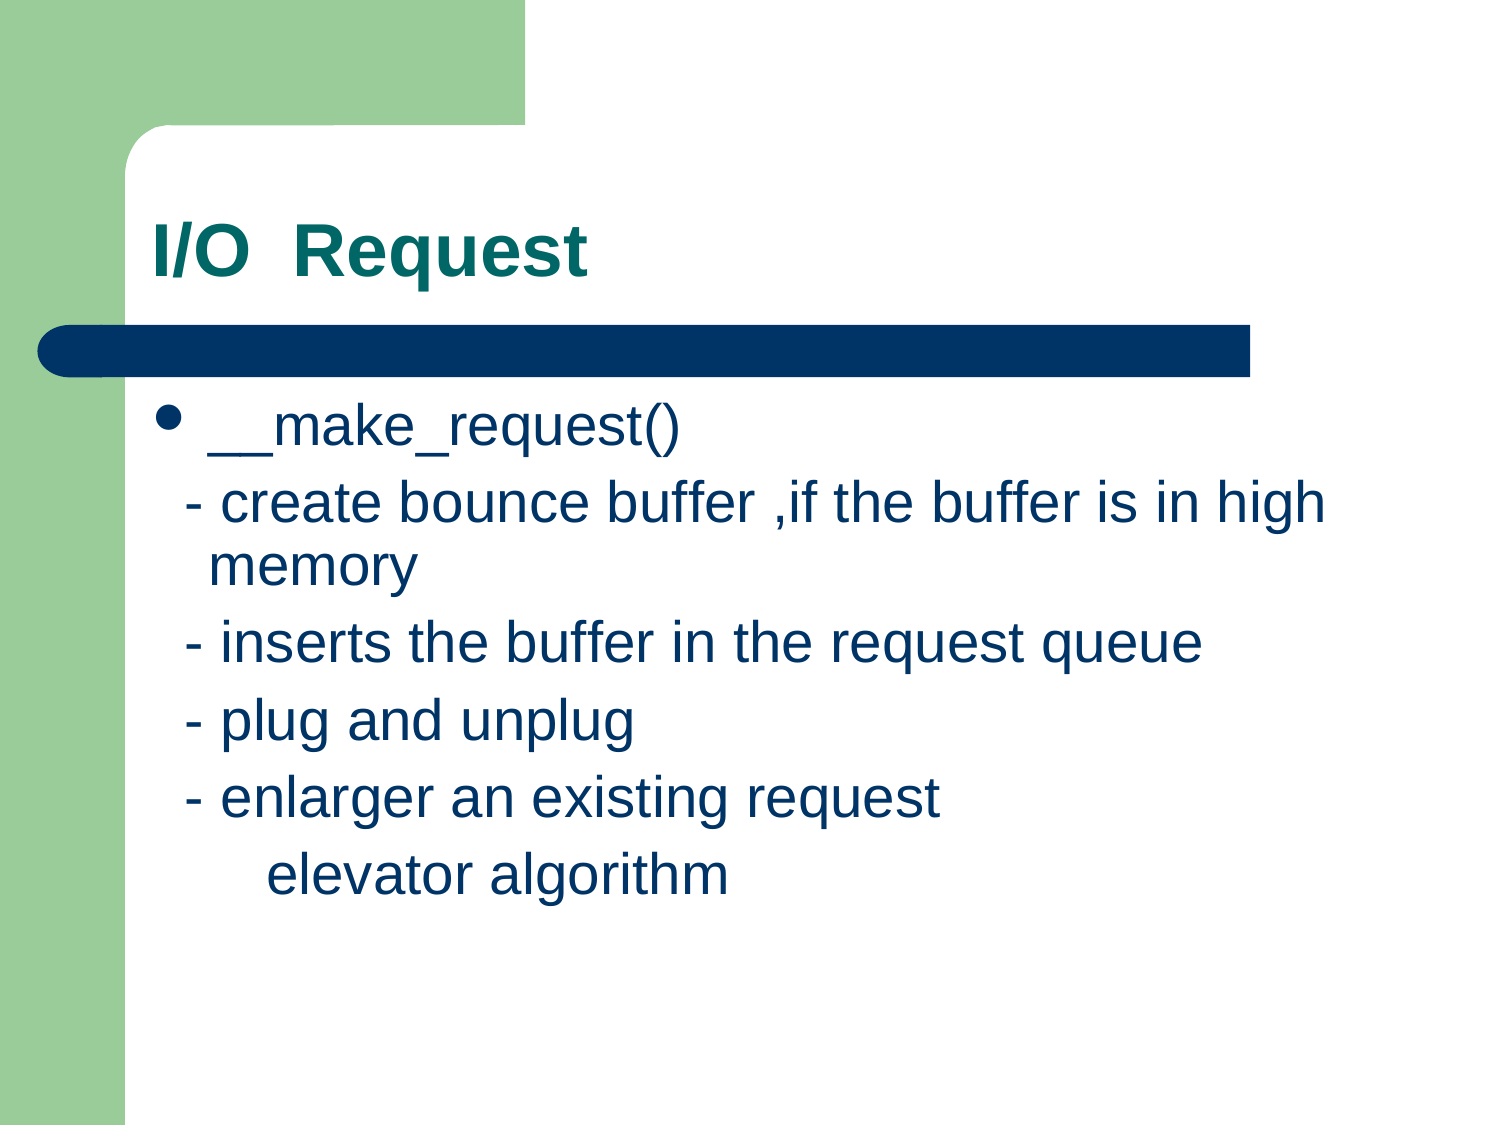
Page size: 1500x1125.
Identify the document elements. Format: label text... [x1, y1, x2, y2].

title I/O Request [136, 136, 1414, 301]
list __make_request() - create bounce buffer ,if the buffer is in high memory - inserts the buffer in the request queue - plug and unplug - enlarger an existing request elevator algorithm [137, 387, 1400, 999]
